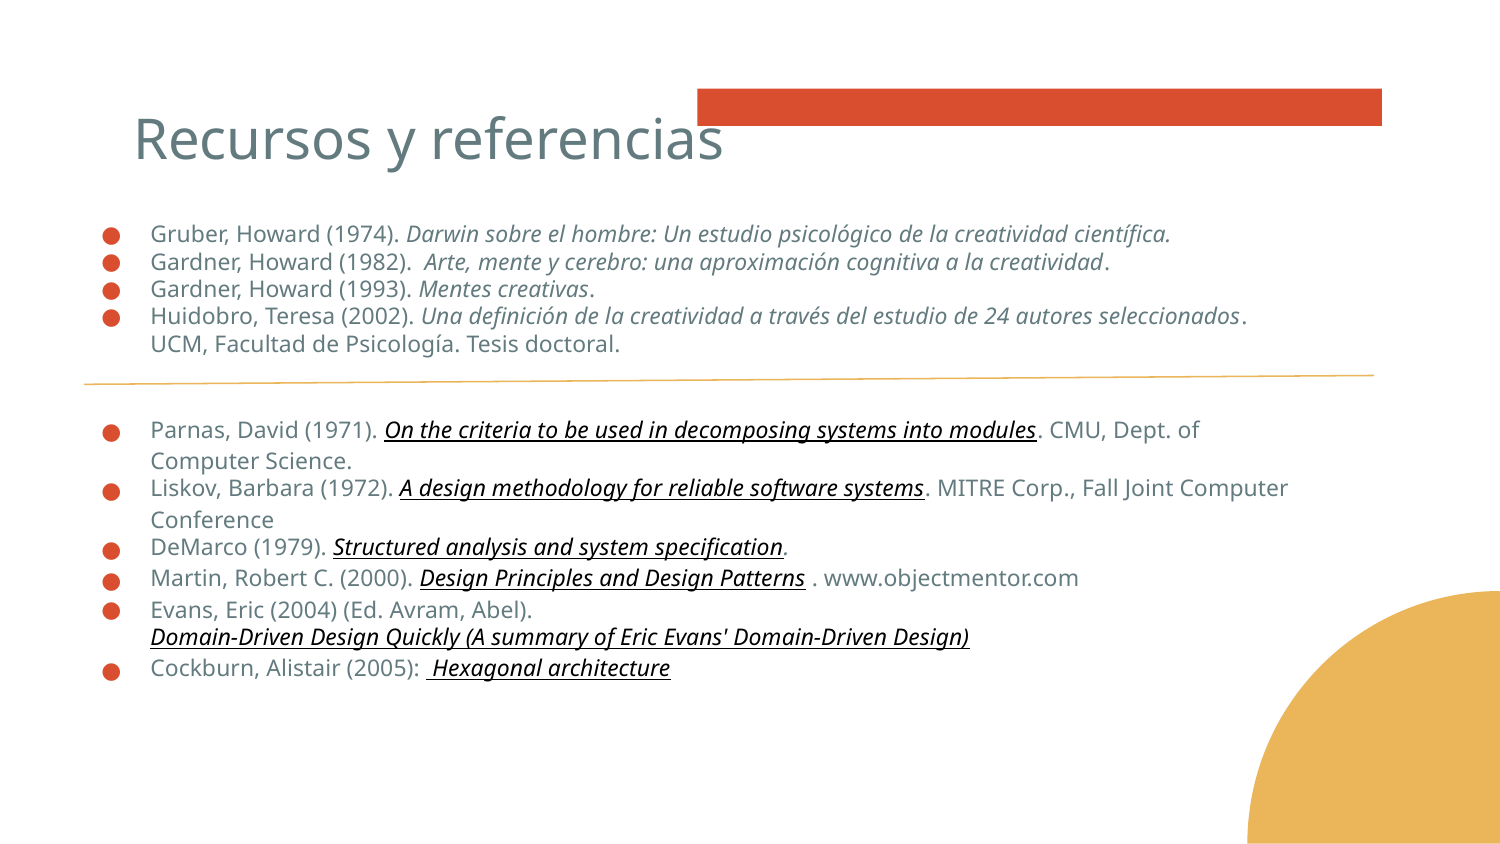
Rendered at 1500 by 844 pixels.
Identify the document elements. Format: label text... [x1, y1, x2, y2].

subtitle Gruber, Howard (1974). Darwin sobre el hombre: Un estudio psicológico de la creatividad científica. Gardner, Howard (1982). Arte, mente y cerebro: una aproximación cognitiva a la creatividad. Gardner, Howard (1993). Mentes creativas. Huidobro, Teresa (2002). Una definición de la creatividad a través del estudio de 24 autores seleccionados. UCM, Facultad de Psicología. Tesis doctoral. Parnas, David (1971). On the criteria to be used in decomposing systems into modules. CMU, Dept. of Computer Science. Liskov, Barbara (1972). A design methodology for reliable software systems. MITRE Corp., Fall Joint Computer Conference DeMarco (1979). Structured analysis and system specification. Martin, Robert C. (2000). Design Principles and Design Patterns . www.objectmentor.com Evans, Eric (2004) (Ed. Avram, Abel). Domain-Driven Design Quickly (A summary of Eric Evans' Domain-Driven Design) Cockburn, Alistair (2005): Hexagonal architecture [60, 204, 1309, 750]
title Recursos y referencias [118, 88, 750, 183]
